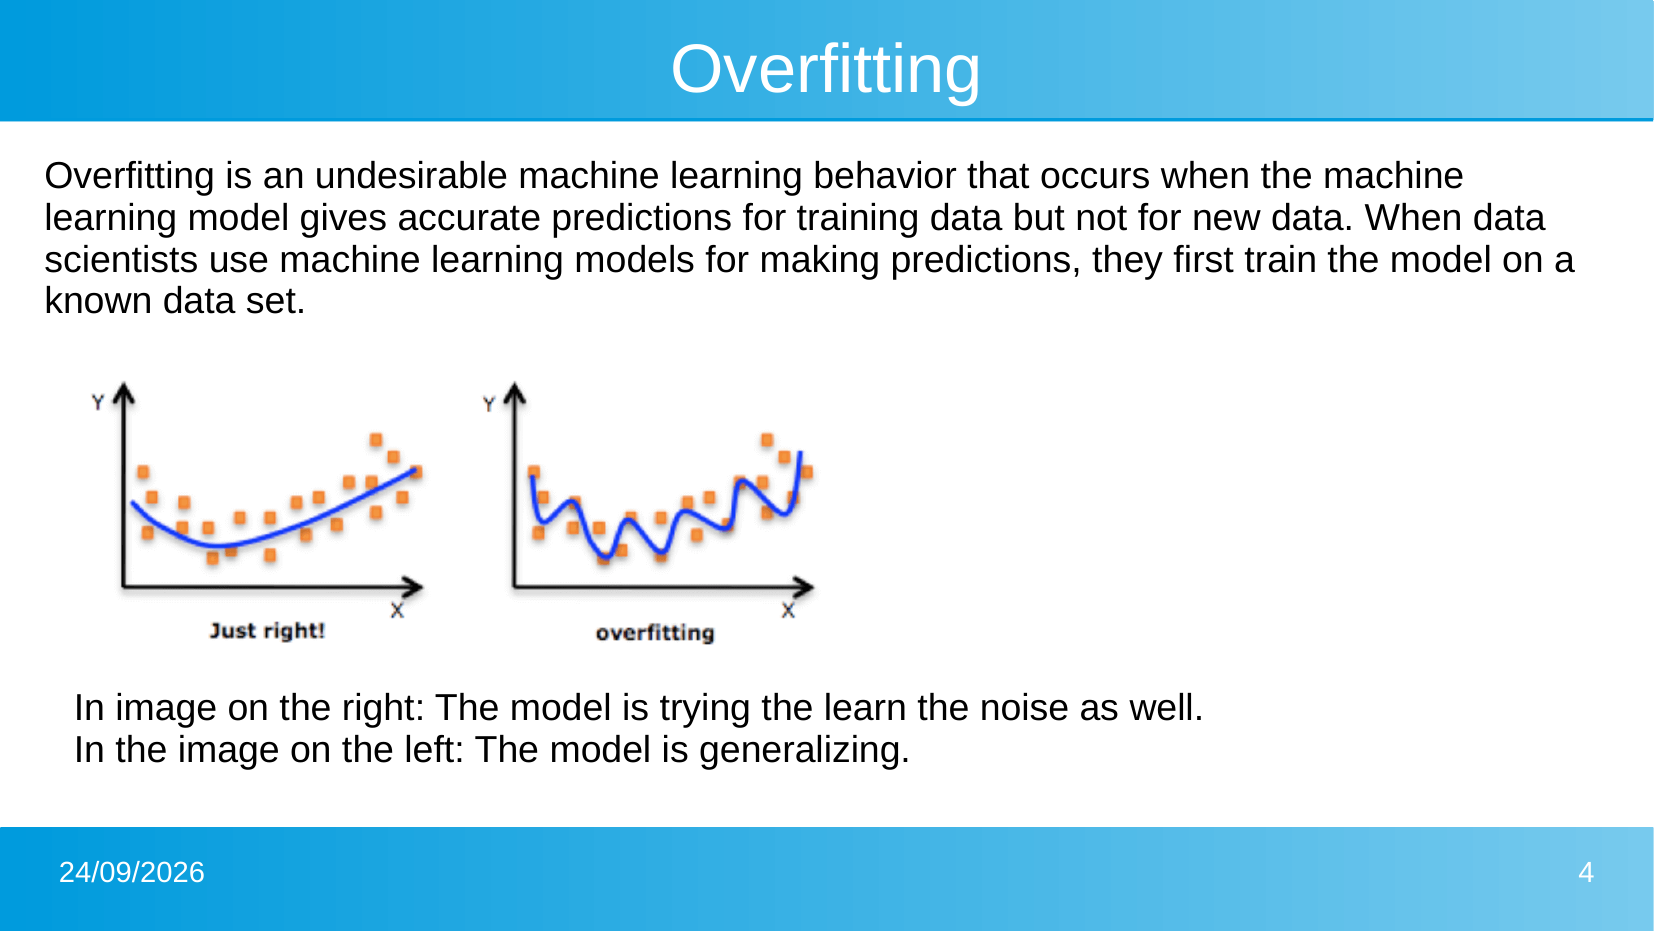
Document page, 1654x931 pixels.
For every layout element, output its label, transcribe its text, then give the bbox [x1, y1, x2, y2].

text_box Overfitting is an undesirable machine learning behavior that occurs when the machine learning model gives accurate predictions for training data but not for new data. When data scientists use machine learning models for making predictions, they first train the model on a known data set. [29, 146, 1595, 414]
picture [74, 372, 827, 649]
title Overfitting [59, 29, 1595, 108]
text_box In image on the right: The model is trying the learn the noise as well. In the image on the left: The model is generalizing. [59, 679, 1565, 820]
